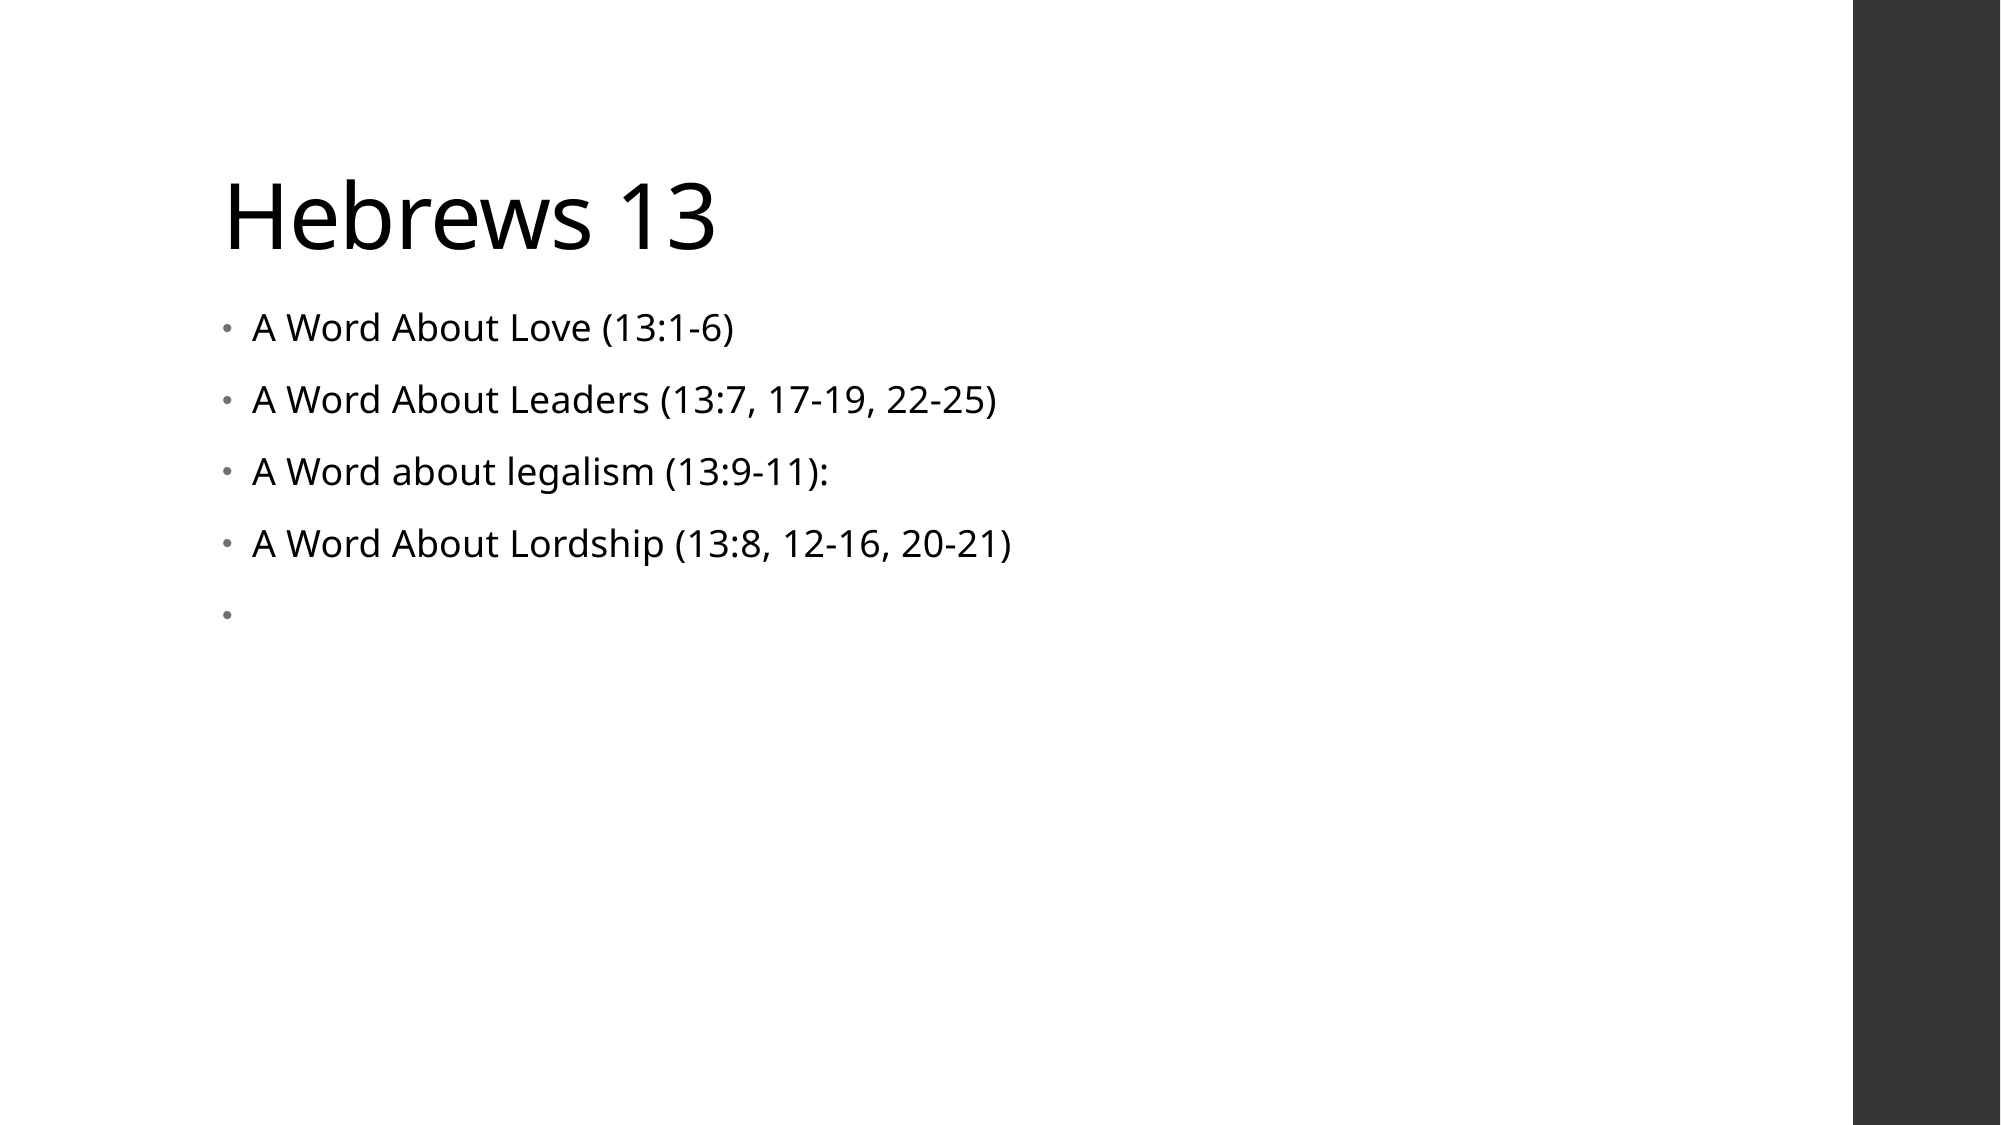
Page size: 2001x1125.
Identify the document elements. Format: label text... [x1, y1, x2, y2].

title Hebrews 13 [206, 60, 1797, 278]
list A Word About Love (13:1-6) A Word About Leaders (13:7, 17-19, 22-25) A Word about legalism (13:9-11): A Word About Lordship (13:8, 12-16, 20-21) [206, 299, 1617, 1014]
